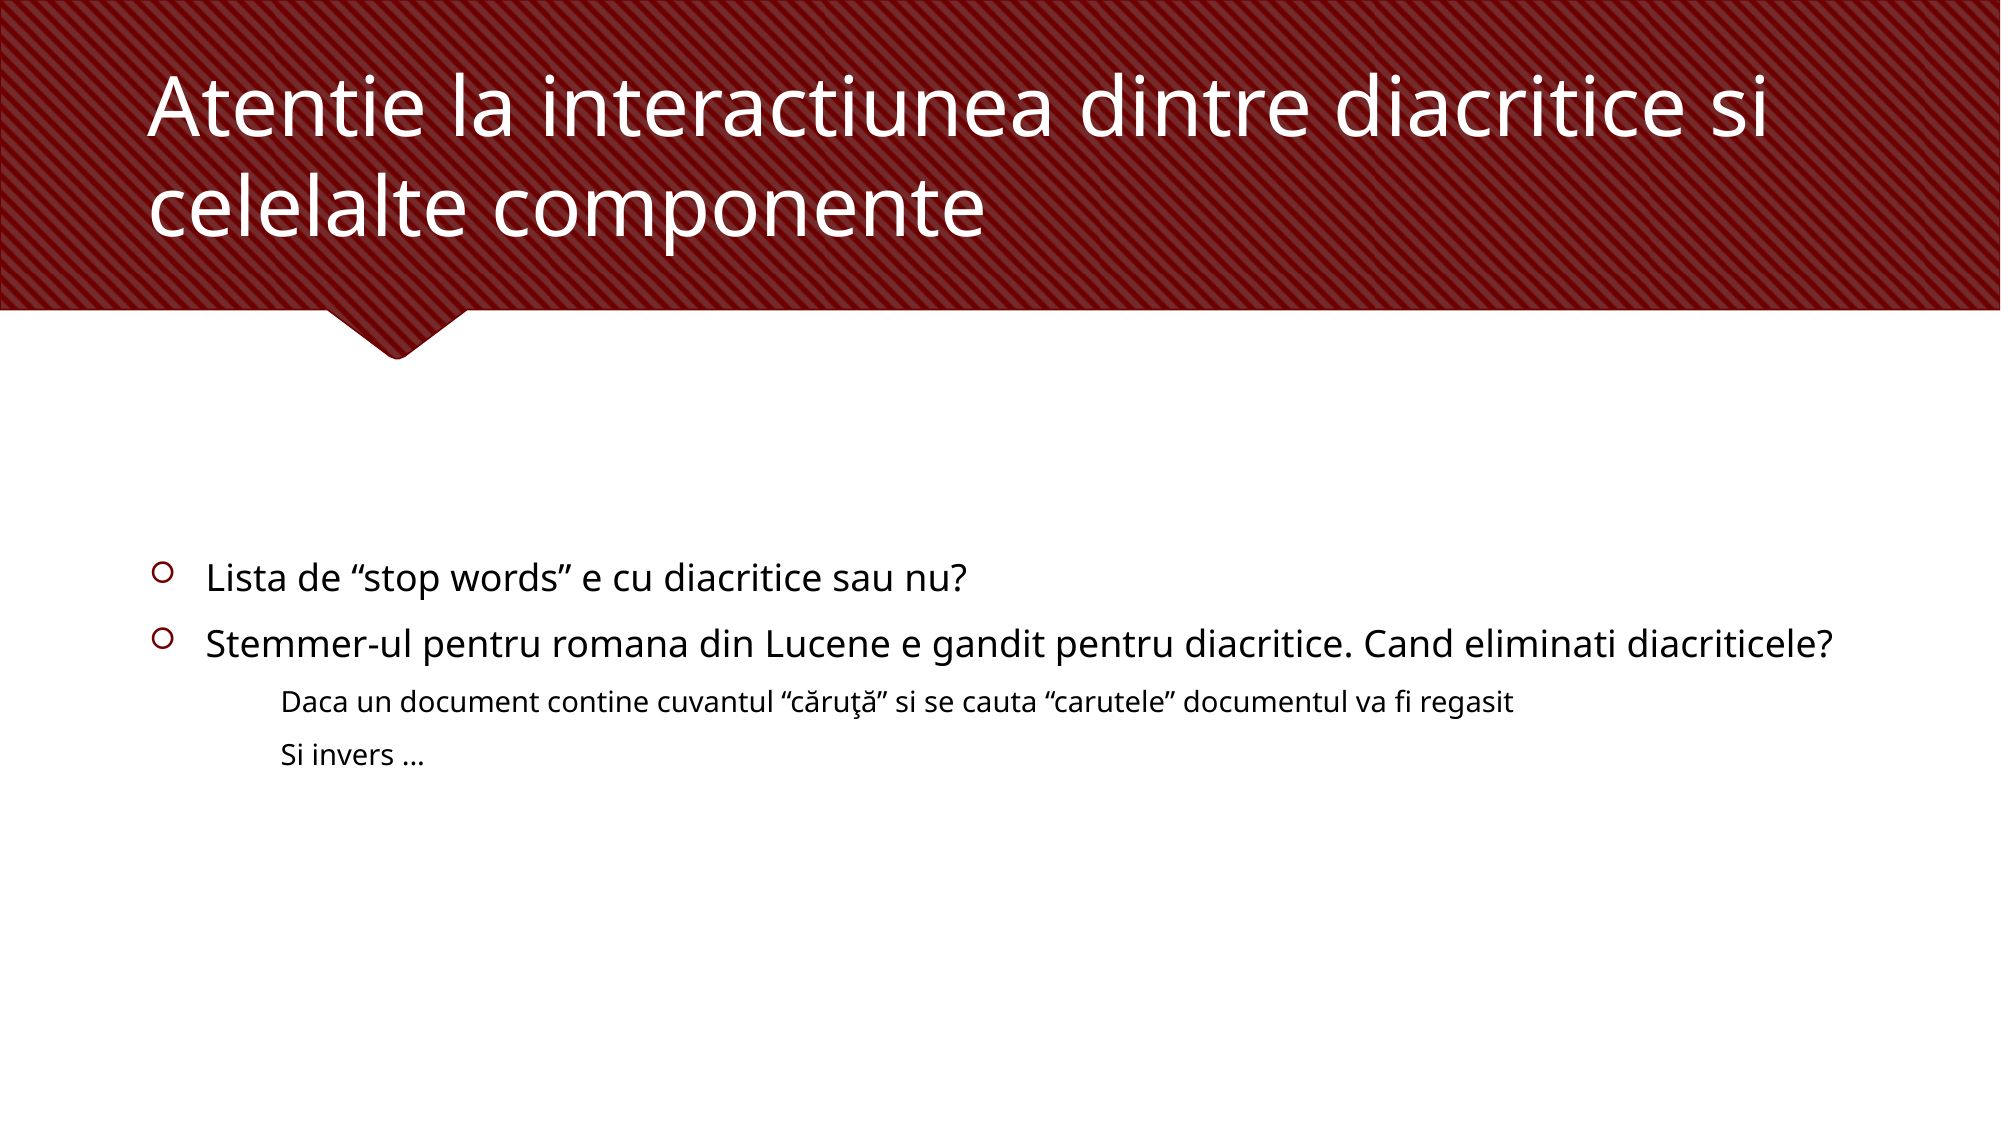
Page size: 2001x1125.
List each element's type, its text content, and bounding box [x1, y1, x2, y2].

title Atentie la interactiunea dintre diacritice si celelalte componente [132, 73, 1868, 233]
list Lista de “stop words” e cu diacritice sau nu? Stemmer-ul pentru romana din Lucene e gandit pentru diacritice. Cand eliminati diacriticele? Daca un document contine cuvantul “căruţă” si se cauta “carutele” documentul va fi regasit Si invers ... [134, 364, 1866, 962]
picture [1, 1, 1999, 357]
